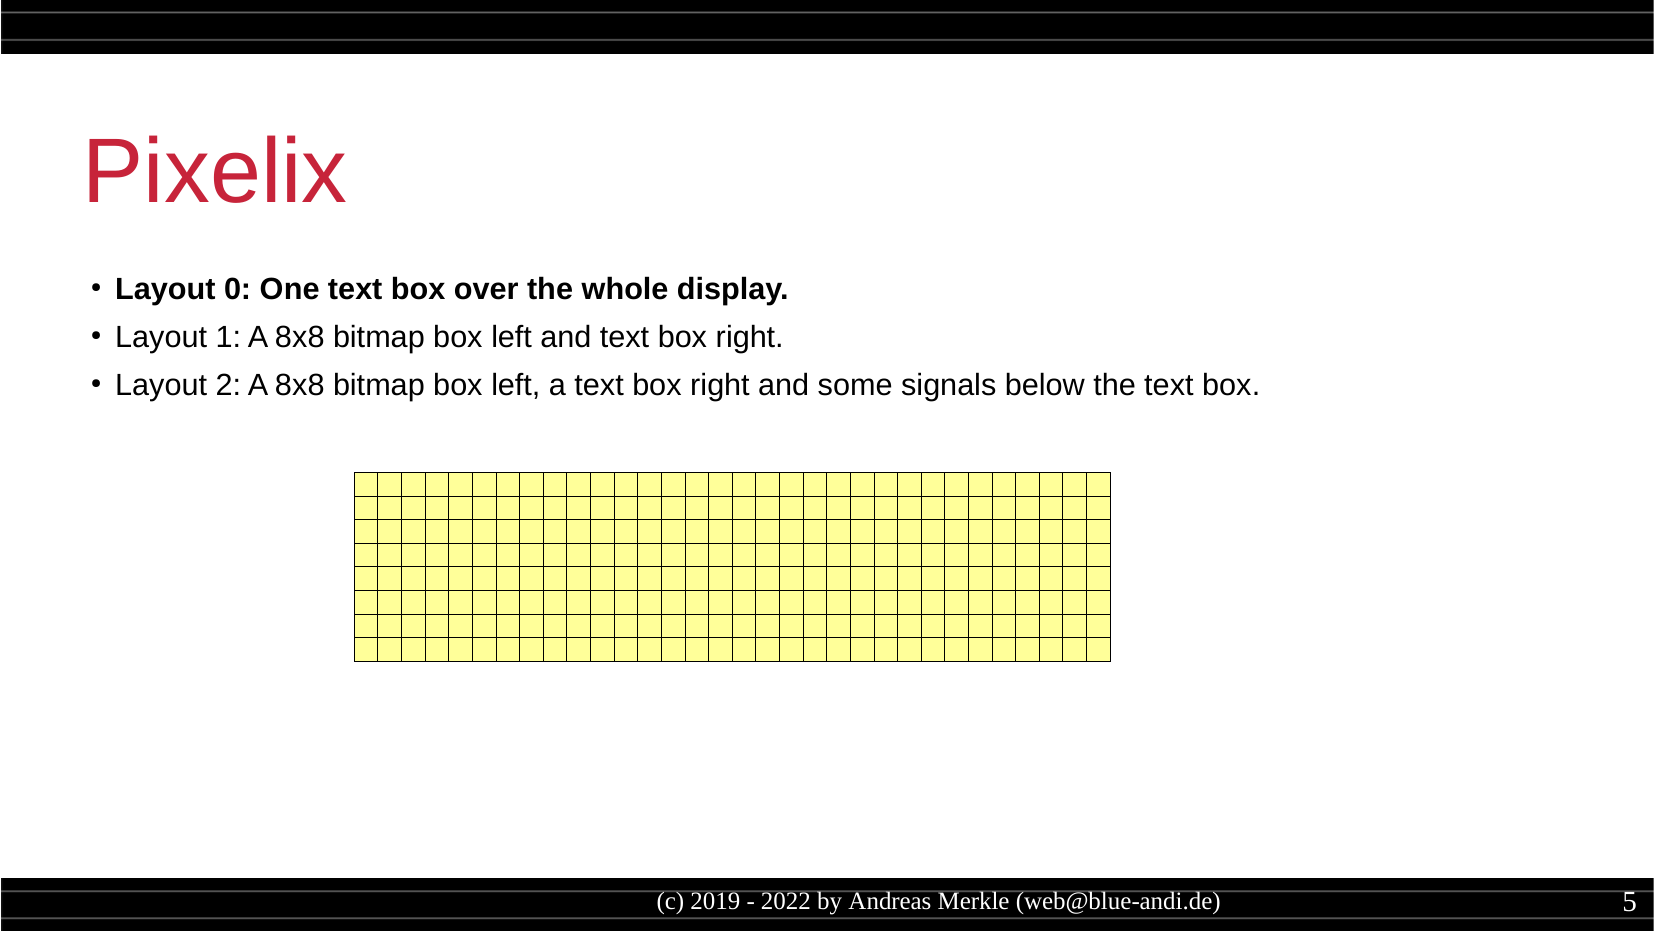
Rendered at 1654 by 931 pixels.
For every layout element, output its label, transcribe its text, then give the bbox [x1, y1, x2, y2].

title Pixelix [82, 92, 1571, 249]
picture [1, 0, 1654, 54]
list Layout 0: One text box over the whole display. Layout 1: A 8x8 bitmap box left and text box right. Layout 2: A 8x8 bitmap box left, a text box right and some signals below the text box. [82, 271, 1571, 402]
text_box [354, 472, 1111, 662]
picture [1, 878, 1654, 931]
